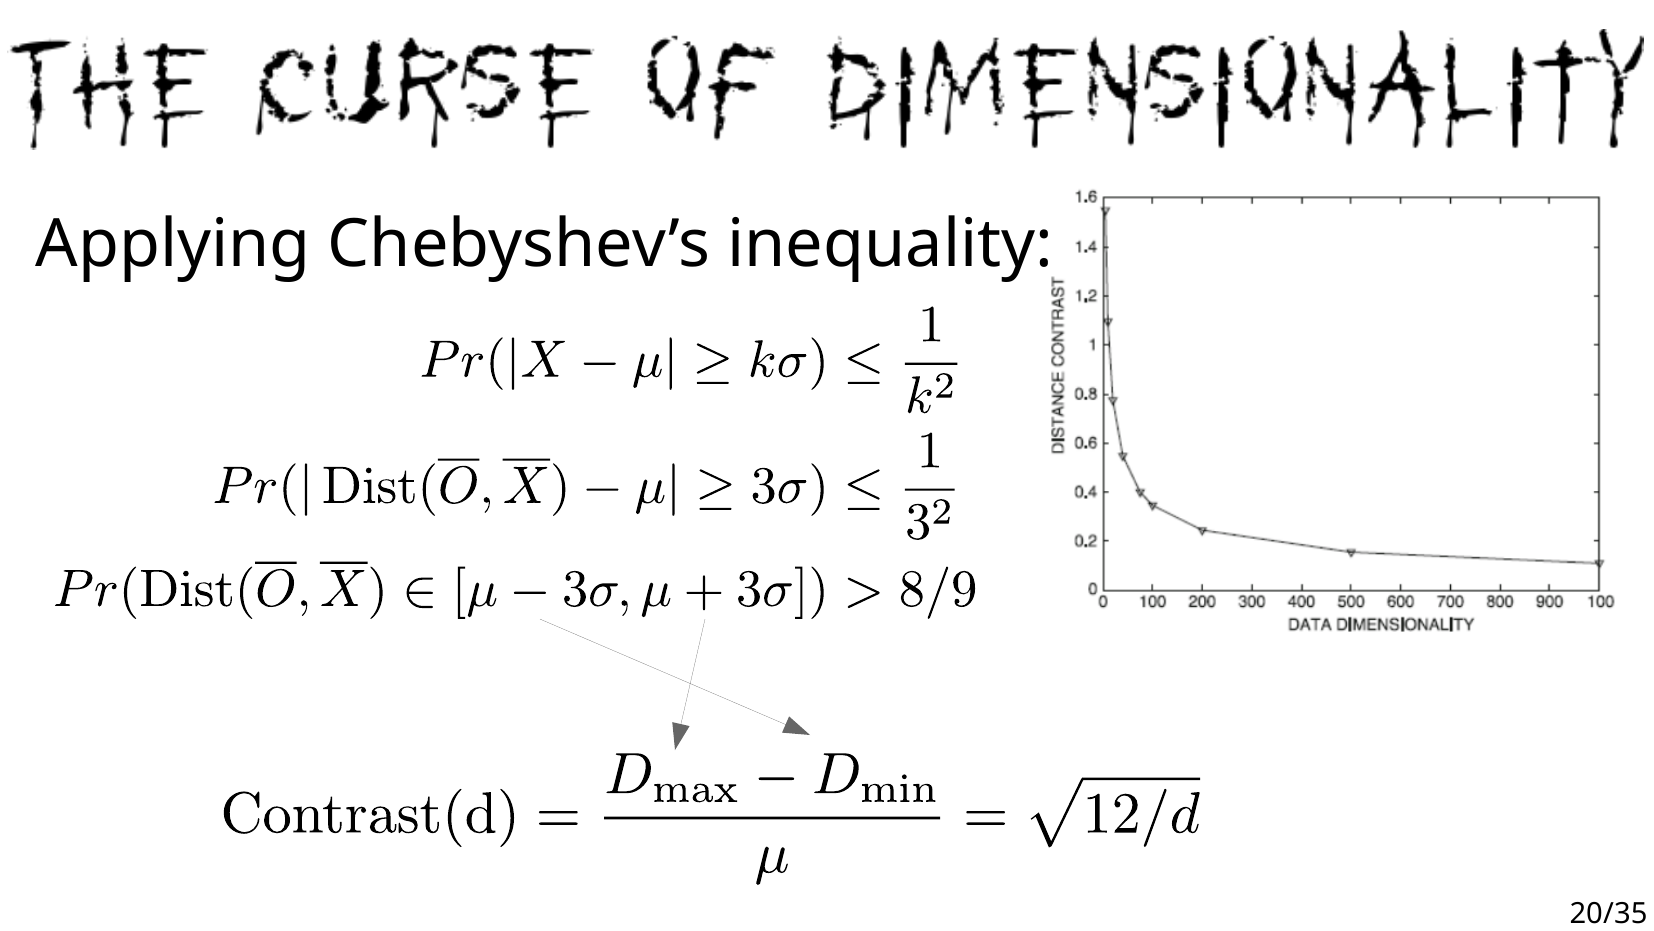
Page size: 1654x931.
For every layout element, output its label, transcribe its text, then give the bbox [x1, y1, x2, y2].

picture [1047, 183, 1621, 646]
text_box [52, 306, 978, 620]
picture [7, 29, 1644, 151]
text_box [220, 753, 1201, 886]
list Applying Chebyshev’s inequality: [35, 195, 1524, 793]
